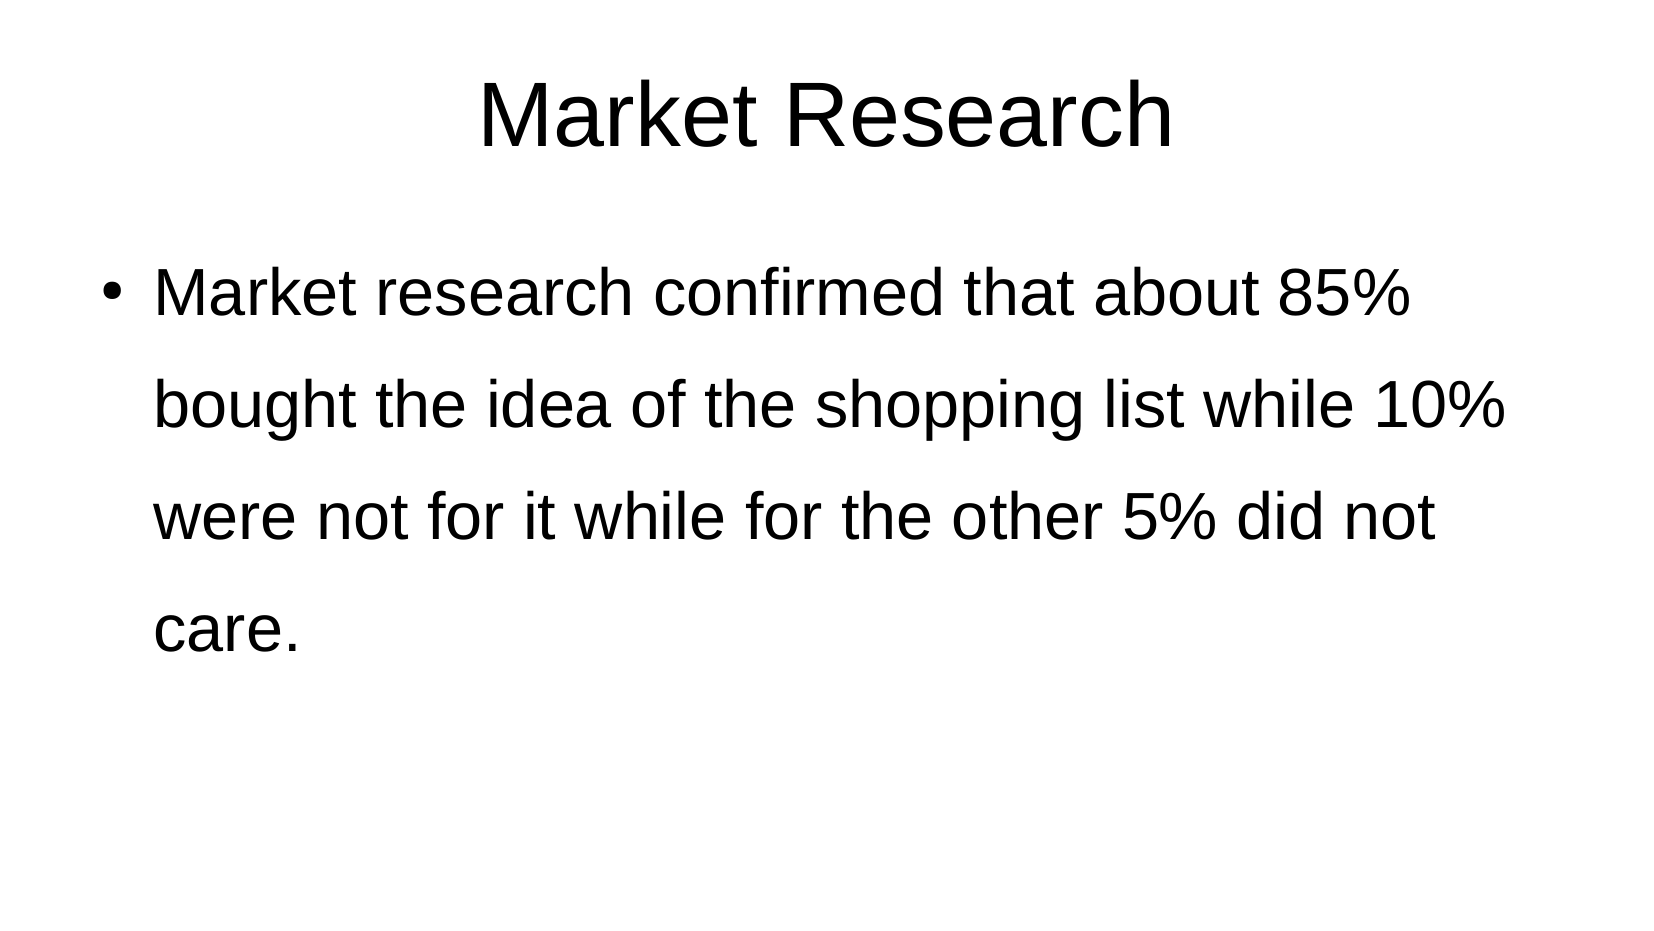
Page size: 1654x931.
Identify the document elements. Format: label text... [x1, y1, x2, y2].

list Market research confirmed that about 85% bought the idea of the shopping list while 10% were not for it while for the other 5% did not care. [82, 217, 1571, 758]
title Market Research [82, 37, 1571, 193]
